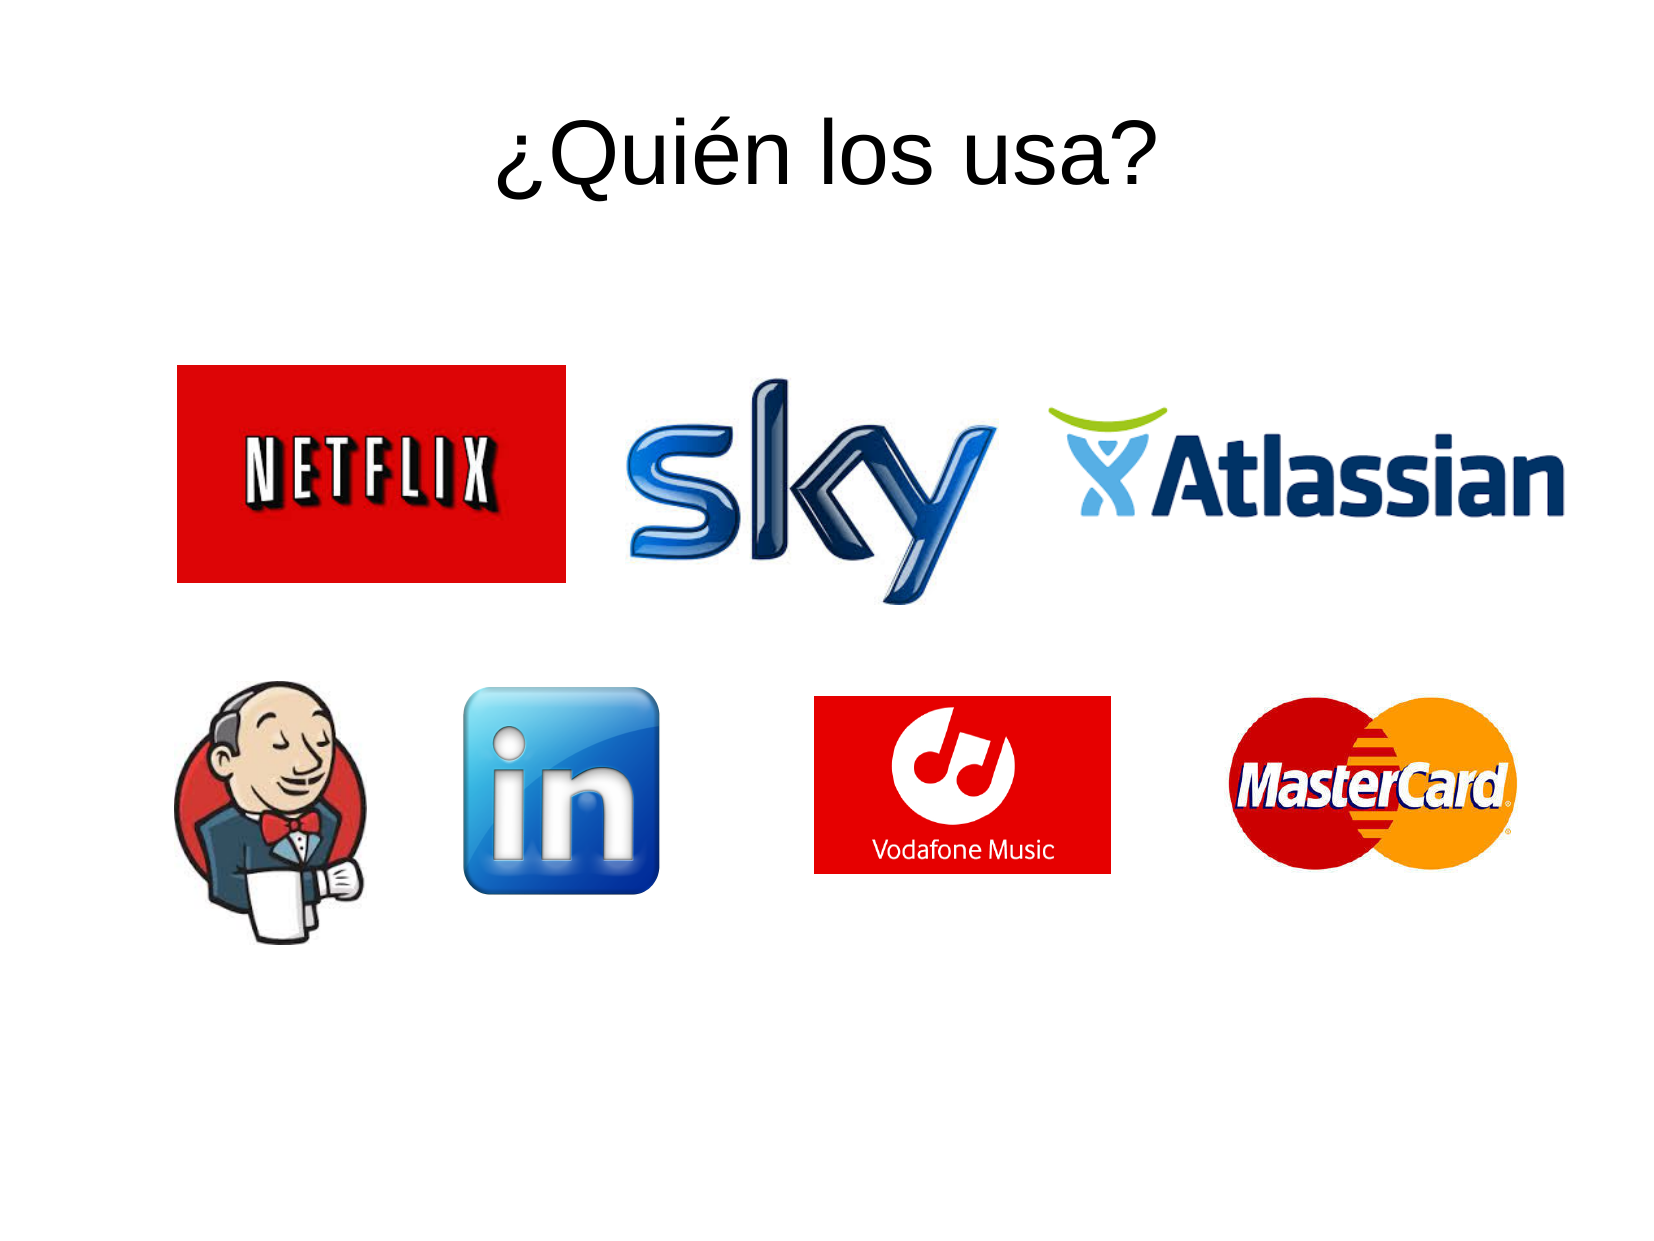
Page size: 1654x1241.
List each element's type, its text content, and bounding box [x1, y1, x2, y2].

picture [1157, 673, 1574, 898]
picture [625, 377, 999, 605]
picture [1048, 381, 1571, 544]
picture [177, 365, 566, 583]
picture [814, 696, 1111, 875]
title ¿Quién los usa? [82, 49, 1571, 257]
picture [460, 684, 662, 898]
picture [174, 681, 367, 945]
